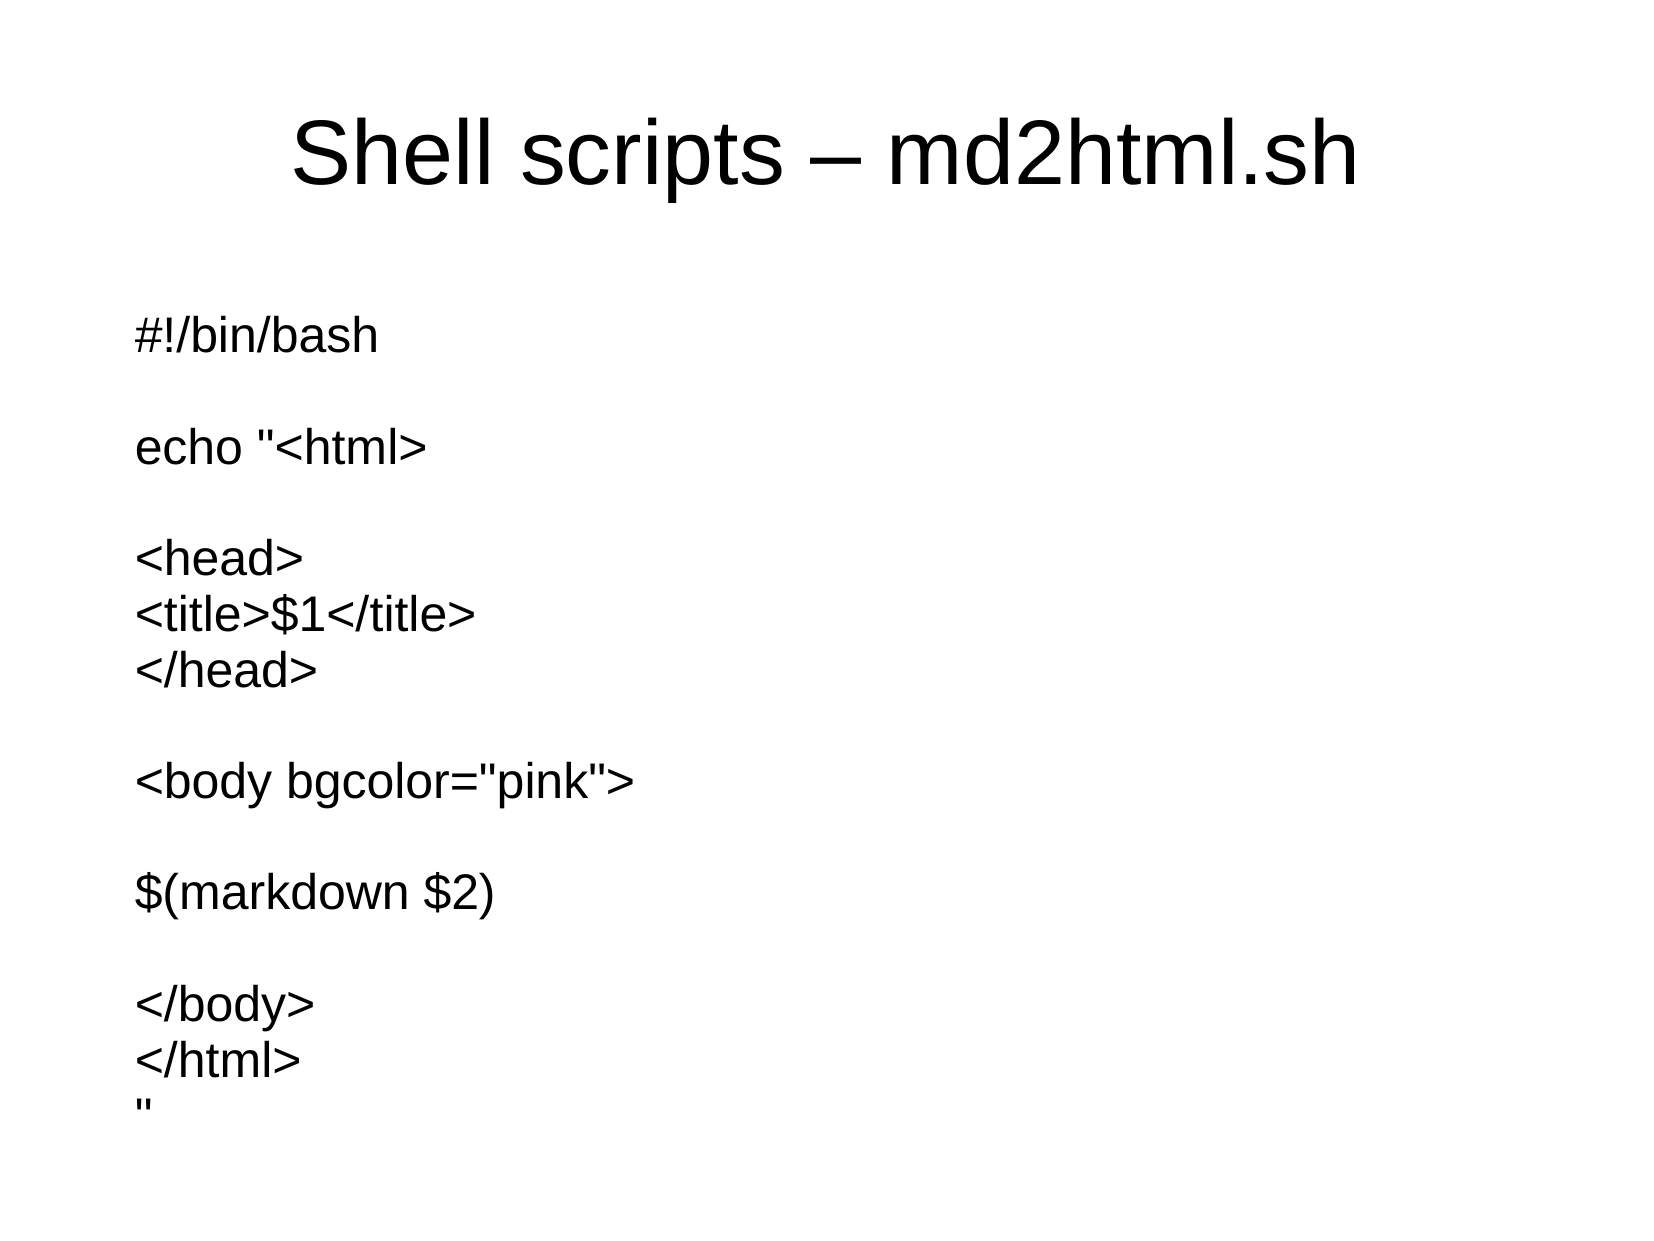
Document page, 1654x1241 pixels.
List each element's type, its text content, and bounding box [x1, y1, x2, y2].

text_box #!/bin/bash echo "<html> <head> <title>$1</title> </head> <body bgcolor="pink"> $(markdown $2) </body> </html> " [120, 300, 1291, 1216]
title Shell scripts – md2html.sh [82, 49, 1571, 257]
